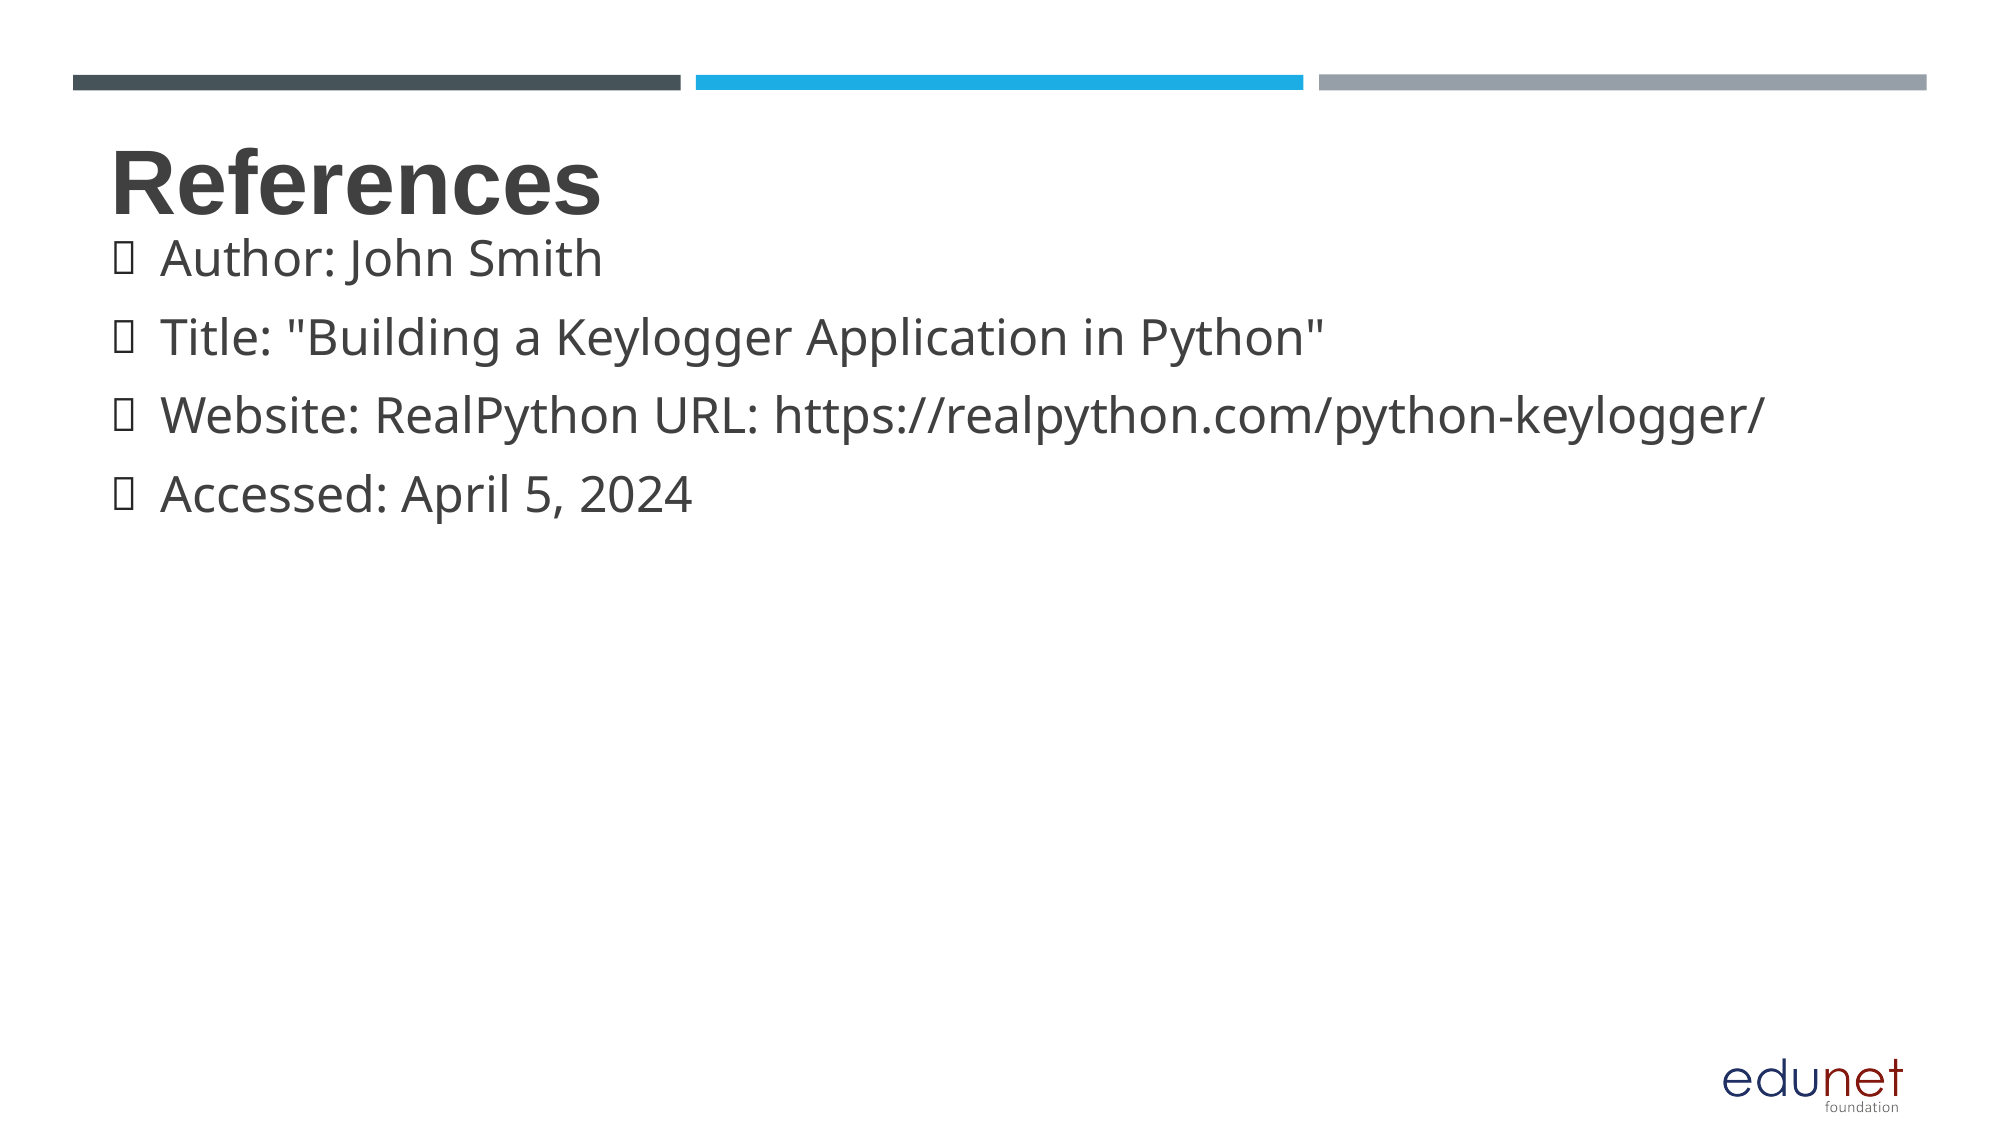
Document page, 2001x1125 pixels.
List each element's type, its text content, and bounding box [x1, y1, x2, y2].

list Author: John Smith Title: "Building a Keylogger Application in Python" Website: RealPython URL: https://realpython.com/python-keylogger/ Accessed: April 5, 2024 [95, 213, 1905, 981]
title References [95, 115, 1905, 203]
picture [1719, 1056, 1905, 1116]
